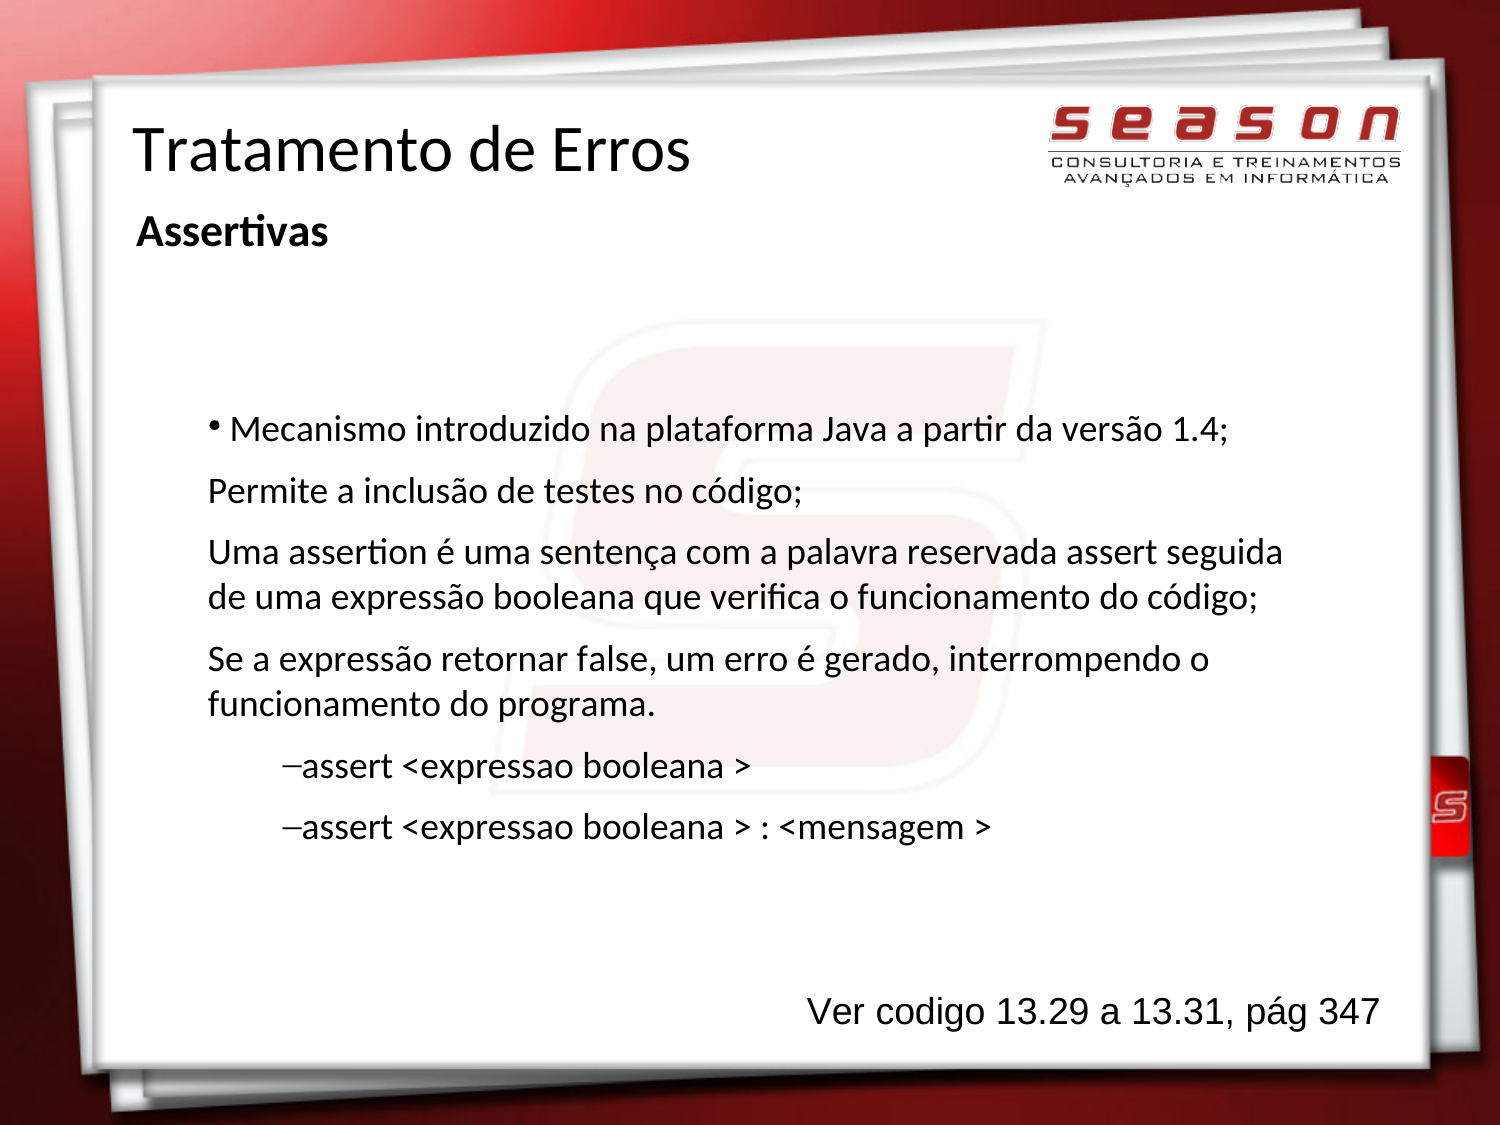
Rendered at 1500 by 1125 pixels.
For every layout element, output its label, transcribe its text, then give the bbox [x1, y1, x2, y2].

text_box Mecanismo introduzido na plataforma Java a partir da versão 1.4; Permite a inclusão de testes no código; Uma assertion é uma sentença com a palavra reservada assert seguida de uma expressão booleana que verifica o funcionamento do código; Se a expressão retornar false, um erro é gerado, interrompendo o funcionamento do programa. assert <expressao booleana > assert <expressao booleana > : <mensagem > [207, 357, 1328, 894]
picture [0, 0, 1500, 1125]
text_box Ver codigo 13.29 a 13.31, pág 347 [637, 979, 1396, 1040]
title Tratamento de Erros [118, 33, 1394, 257]
text_box Assertivas [119, 200, 1240, 256]
